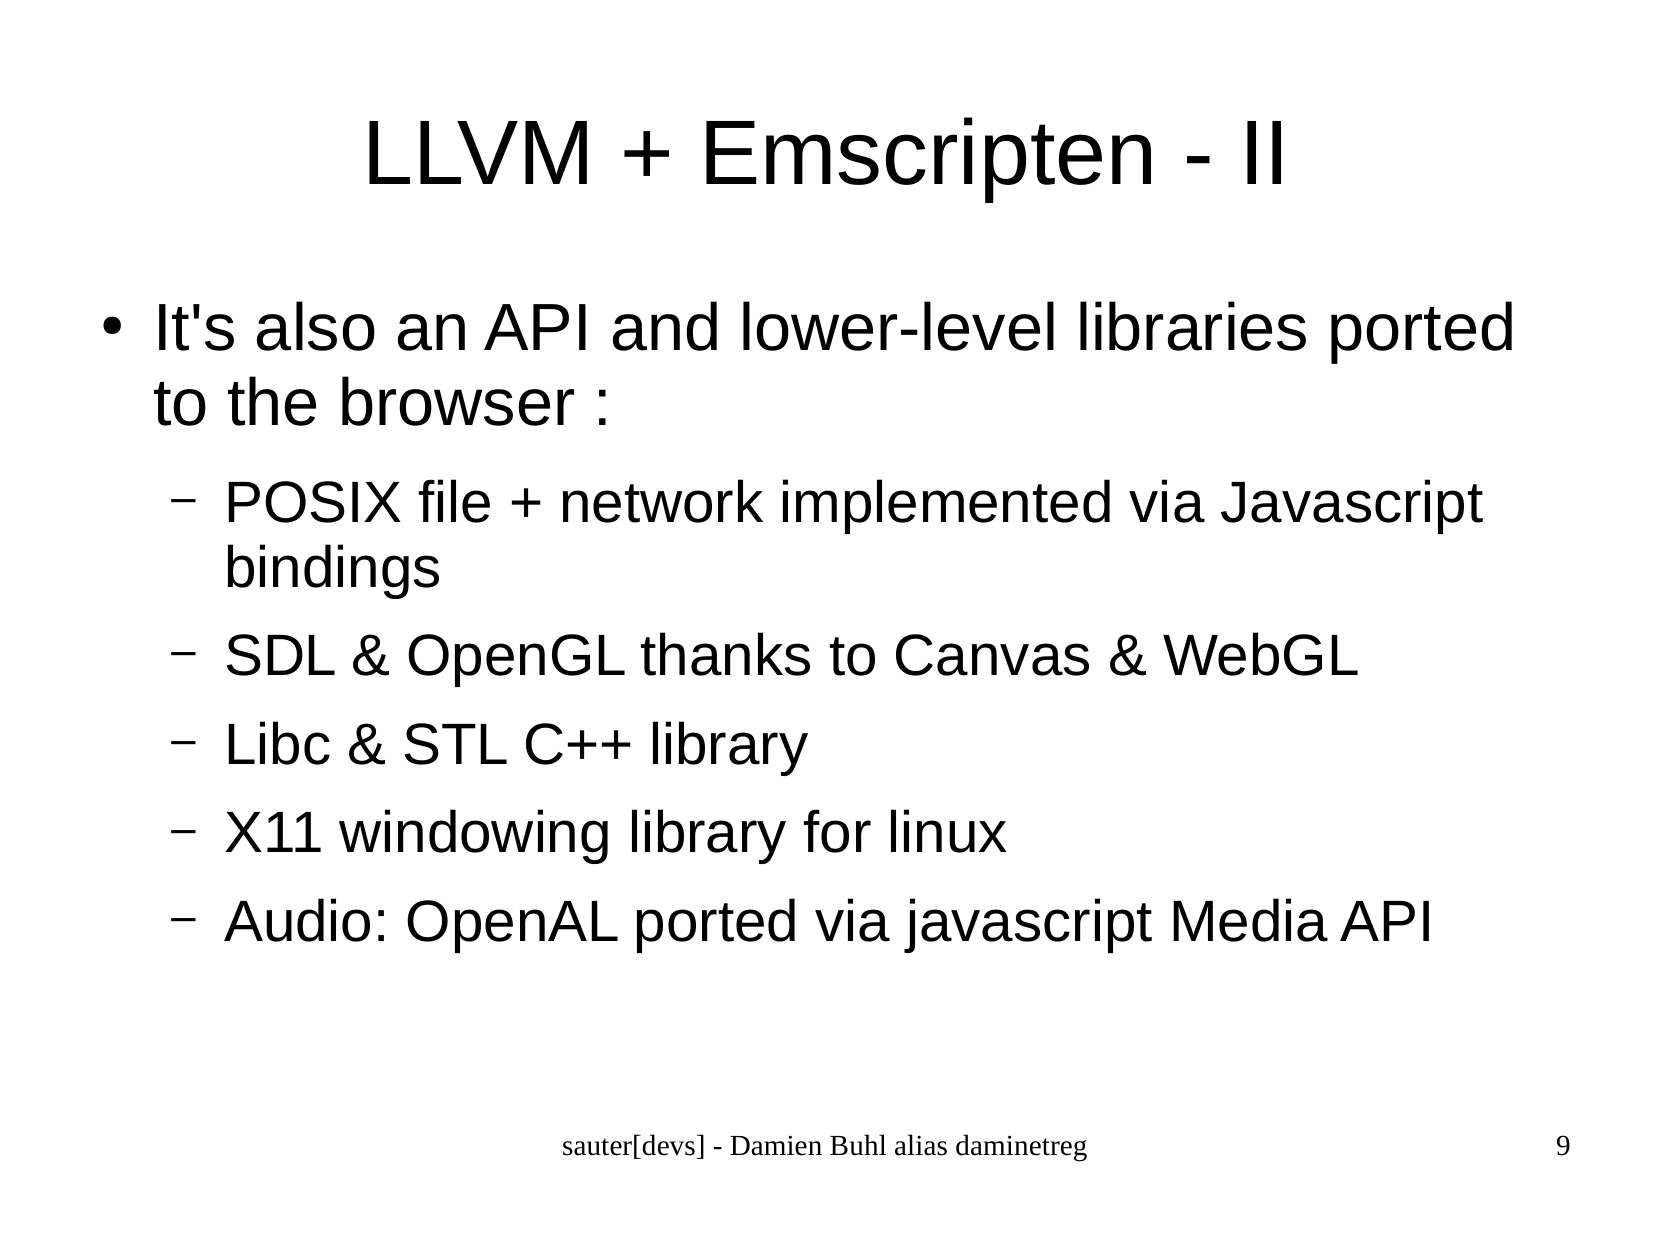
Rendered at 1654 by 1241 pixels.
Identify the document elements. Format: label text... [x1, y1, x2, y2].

title LLVM + Emscripten - II [82, 49, 1571, 257]
list It's also an API and lower-level libraries ported to the browser : POSIX file + network implemented via Javascript bindings SDL & OpenGL thanks to Canvas & WebGL Libc & STL C++ library X11 windowing library for linux Audio: OpenAL ported via javascript Media API [82, 290, 1571, 1010]
